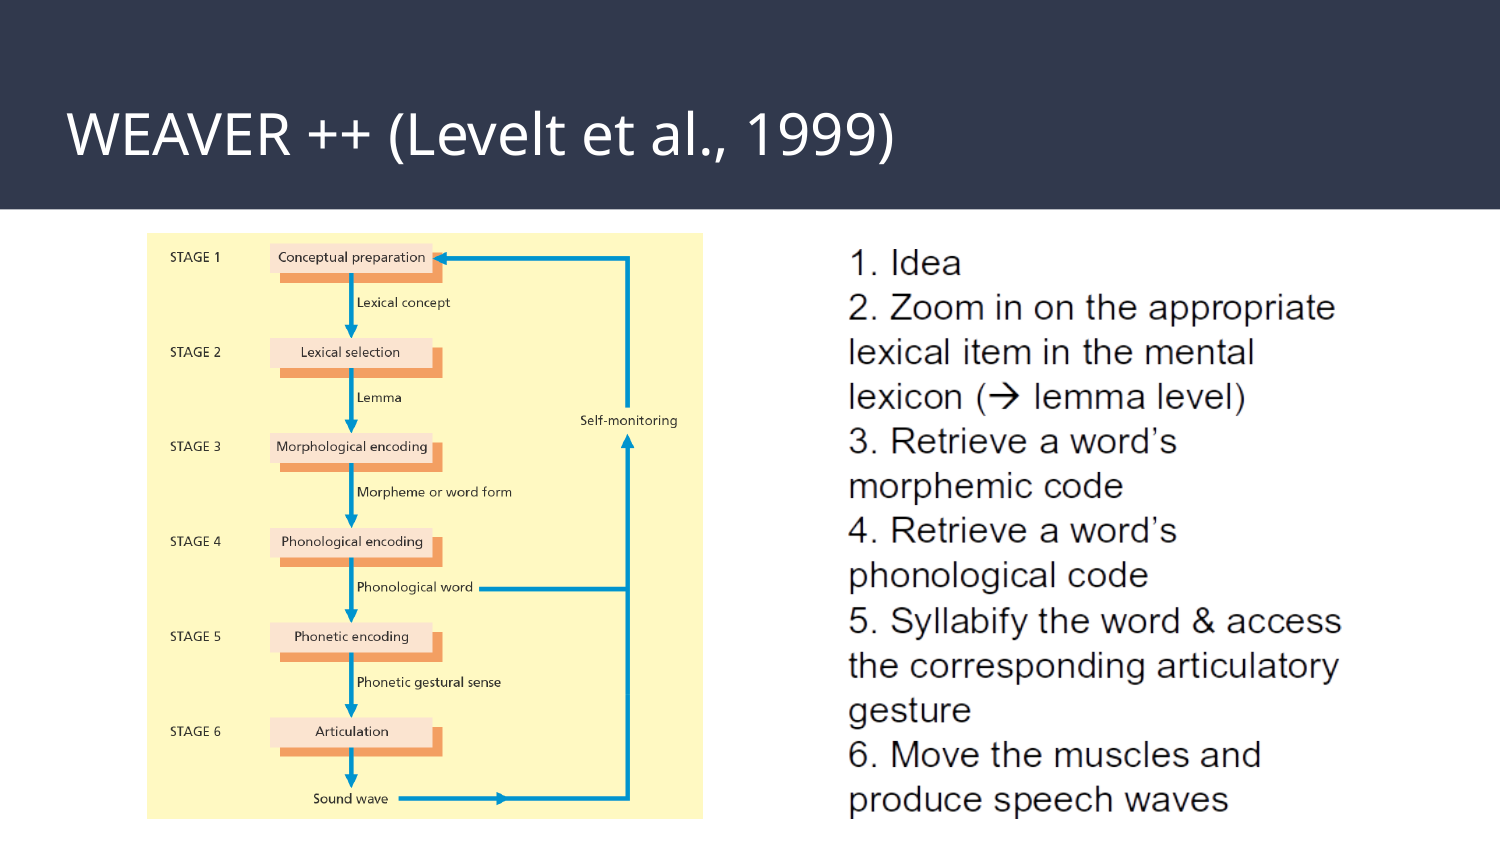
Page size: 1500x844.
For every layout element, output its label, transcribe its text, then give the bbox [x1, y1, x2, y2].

picture [848, 249, 1342, 819]
title WEAVER ++ (Levelt et al., 1999) [51, 82, 1449, 185]
picture [147, 233, 703, 819]
